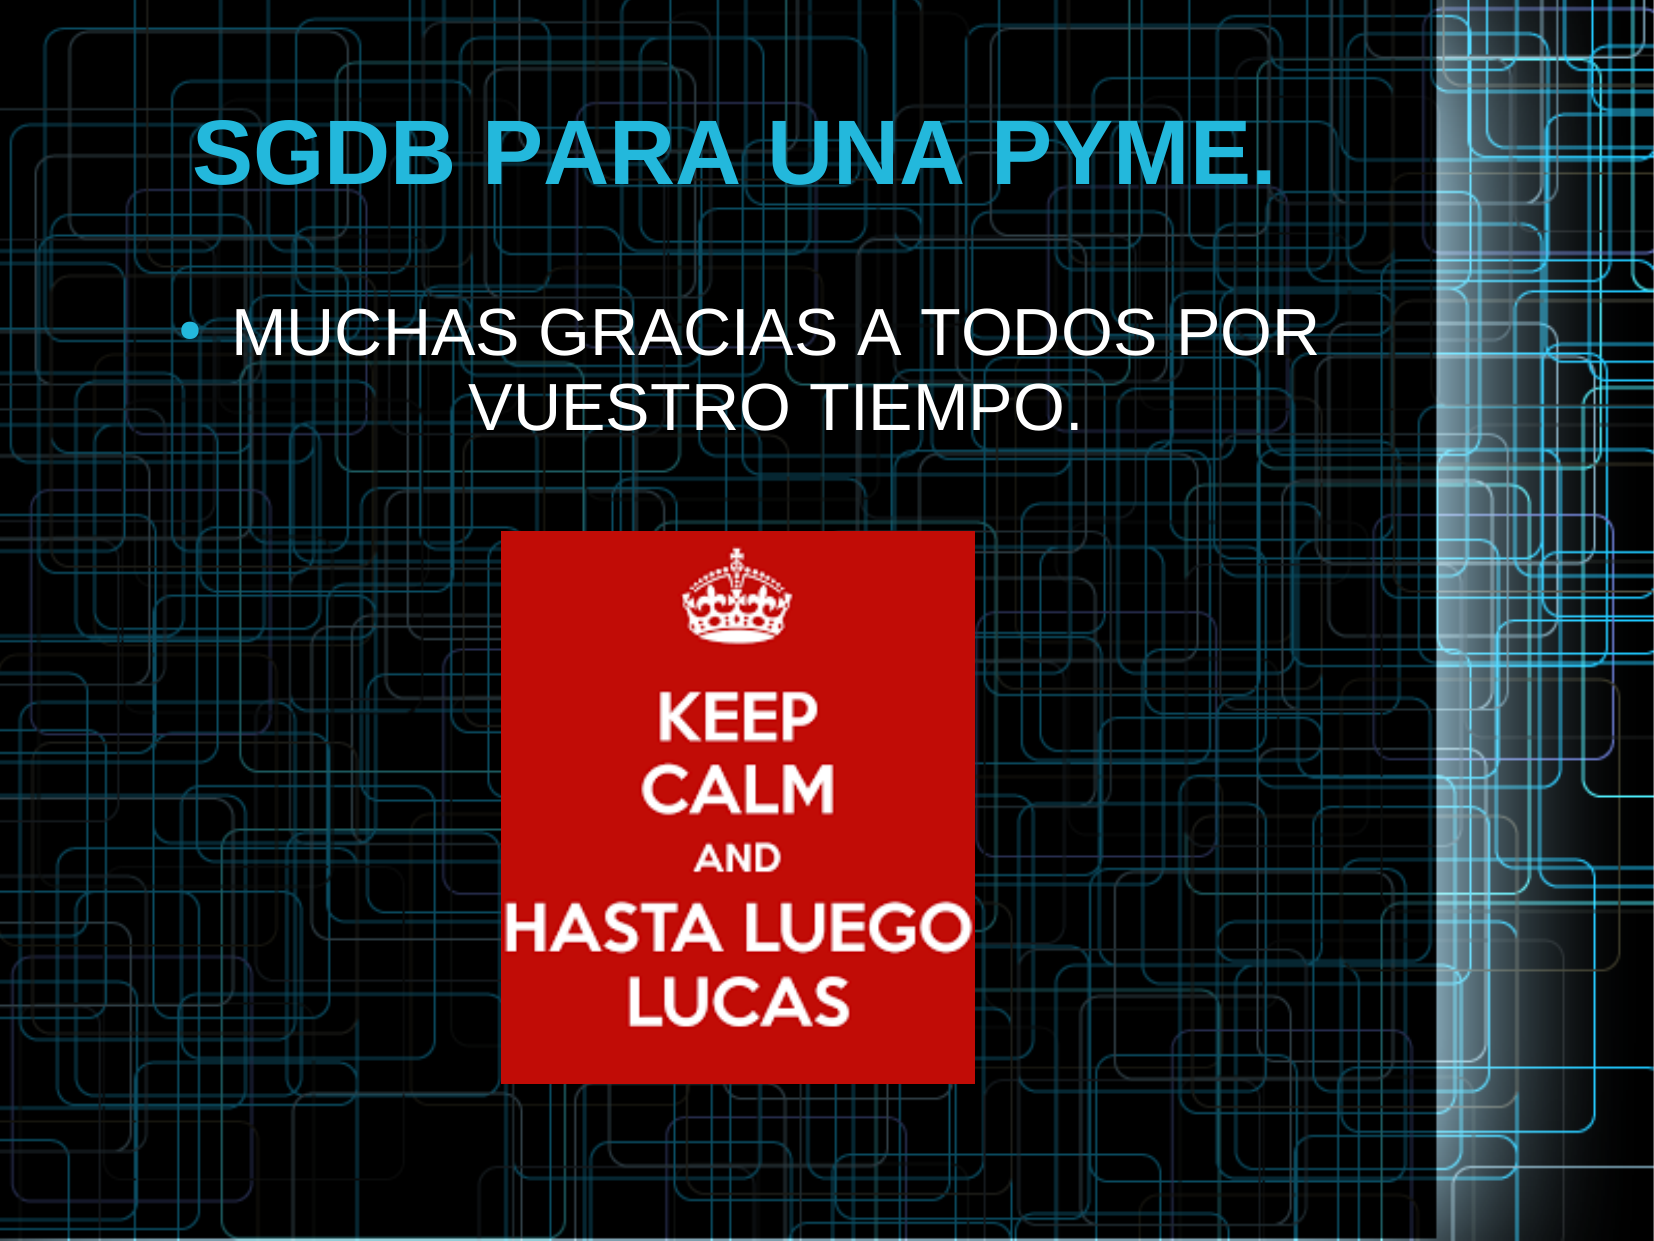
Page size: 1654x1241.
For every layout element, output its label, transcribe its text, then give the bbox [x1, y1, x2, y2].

list MUCHAS GRACIAS A TODOS POR VUESTRO TIEMPO. [88, 295, 1394, 1015]
title SGDB PARA UNA PYME. [82, 49, 1388, 257]
picture [0, 0, 1654, 1241]
